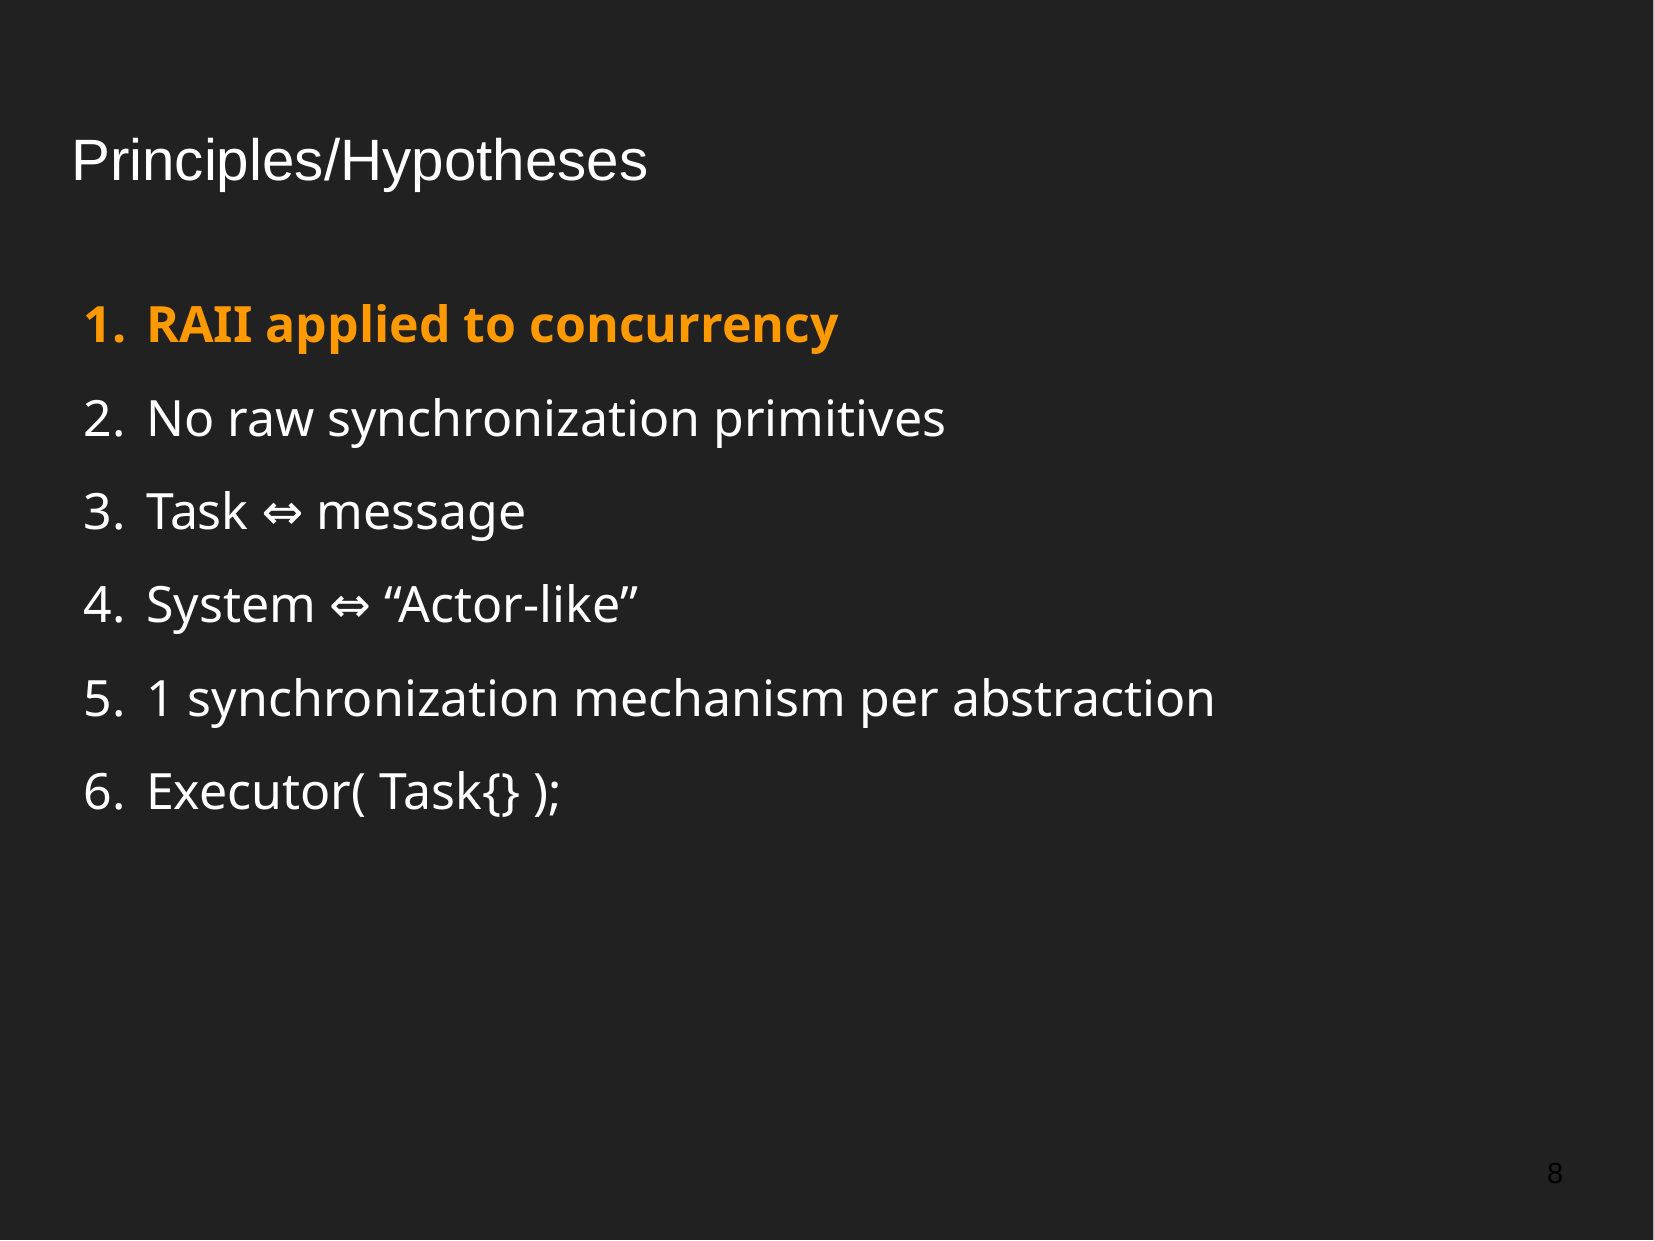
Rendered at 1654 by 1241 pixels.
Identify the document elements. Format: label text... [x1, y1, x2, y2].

slide_number <number> [1532, 1124, 1632, 1220]
list RAII applied to concurrency No raw synchronization primitives Task ⇔ message System ⇔ “Actor-like” 1 synchronization mechanism per abstraction Executor( Task{} ); [56, 277, 1598, 1102]
title Principles/Hypotheses [56, 107, 1598, 246]
